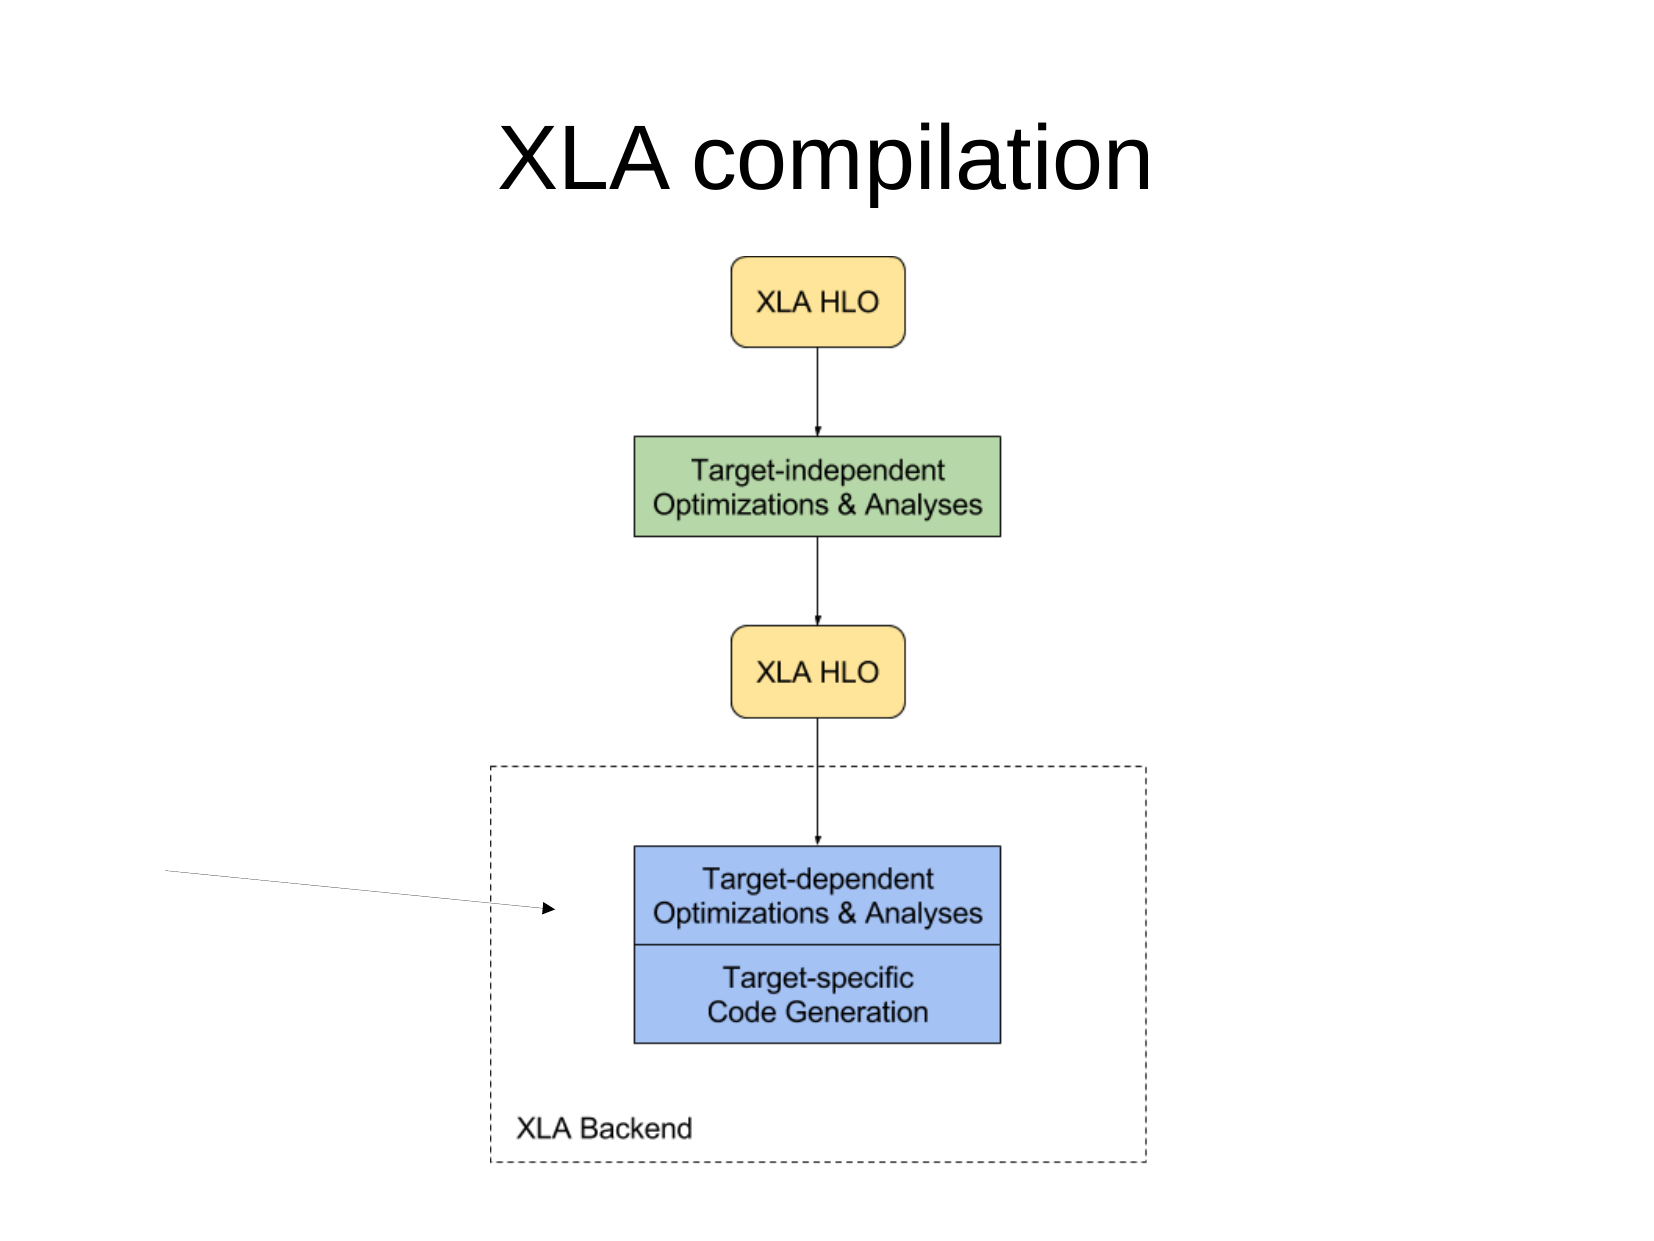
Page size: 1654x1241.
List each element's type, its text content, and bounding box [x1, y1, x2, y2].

text_box XLA compilation [82, 49, 1571, 257]
picture [490, 256, 1158, 1171]
